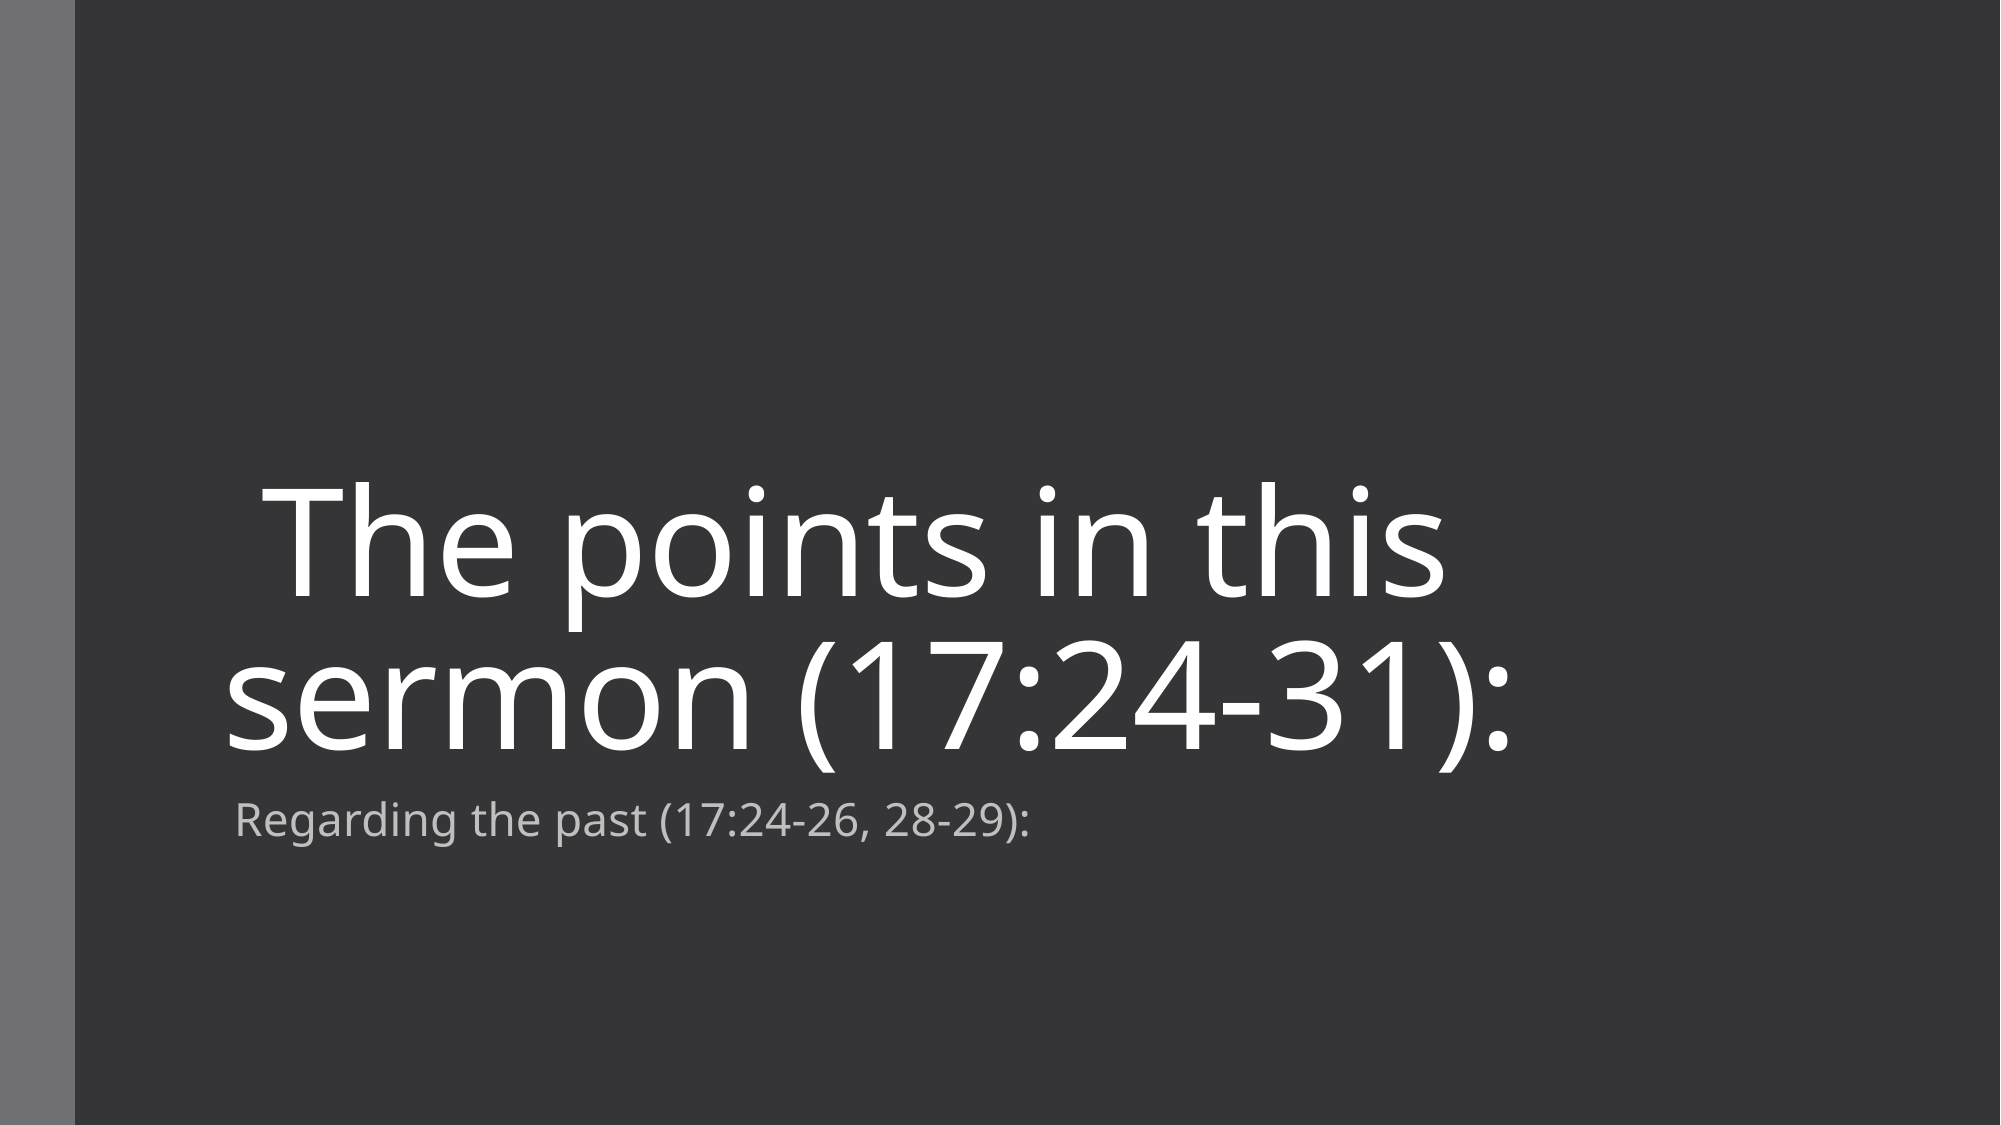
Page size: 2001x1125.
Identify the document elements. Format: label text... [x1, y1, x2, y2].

subtitle Regarding the past (17:24-26, 28-29): [206, 787, 1752, 1066]
title The points in this sermon (17:24-31): [206, 124, 1752, 787]
